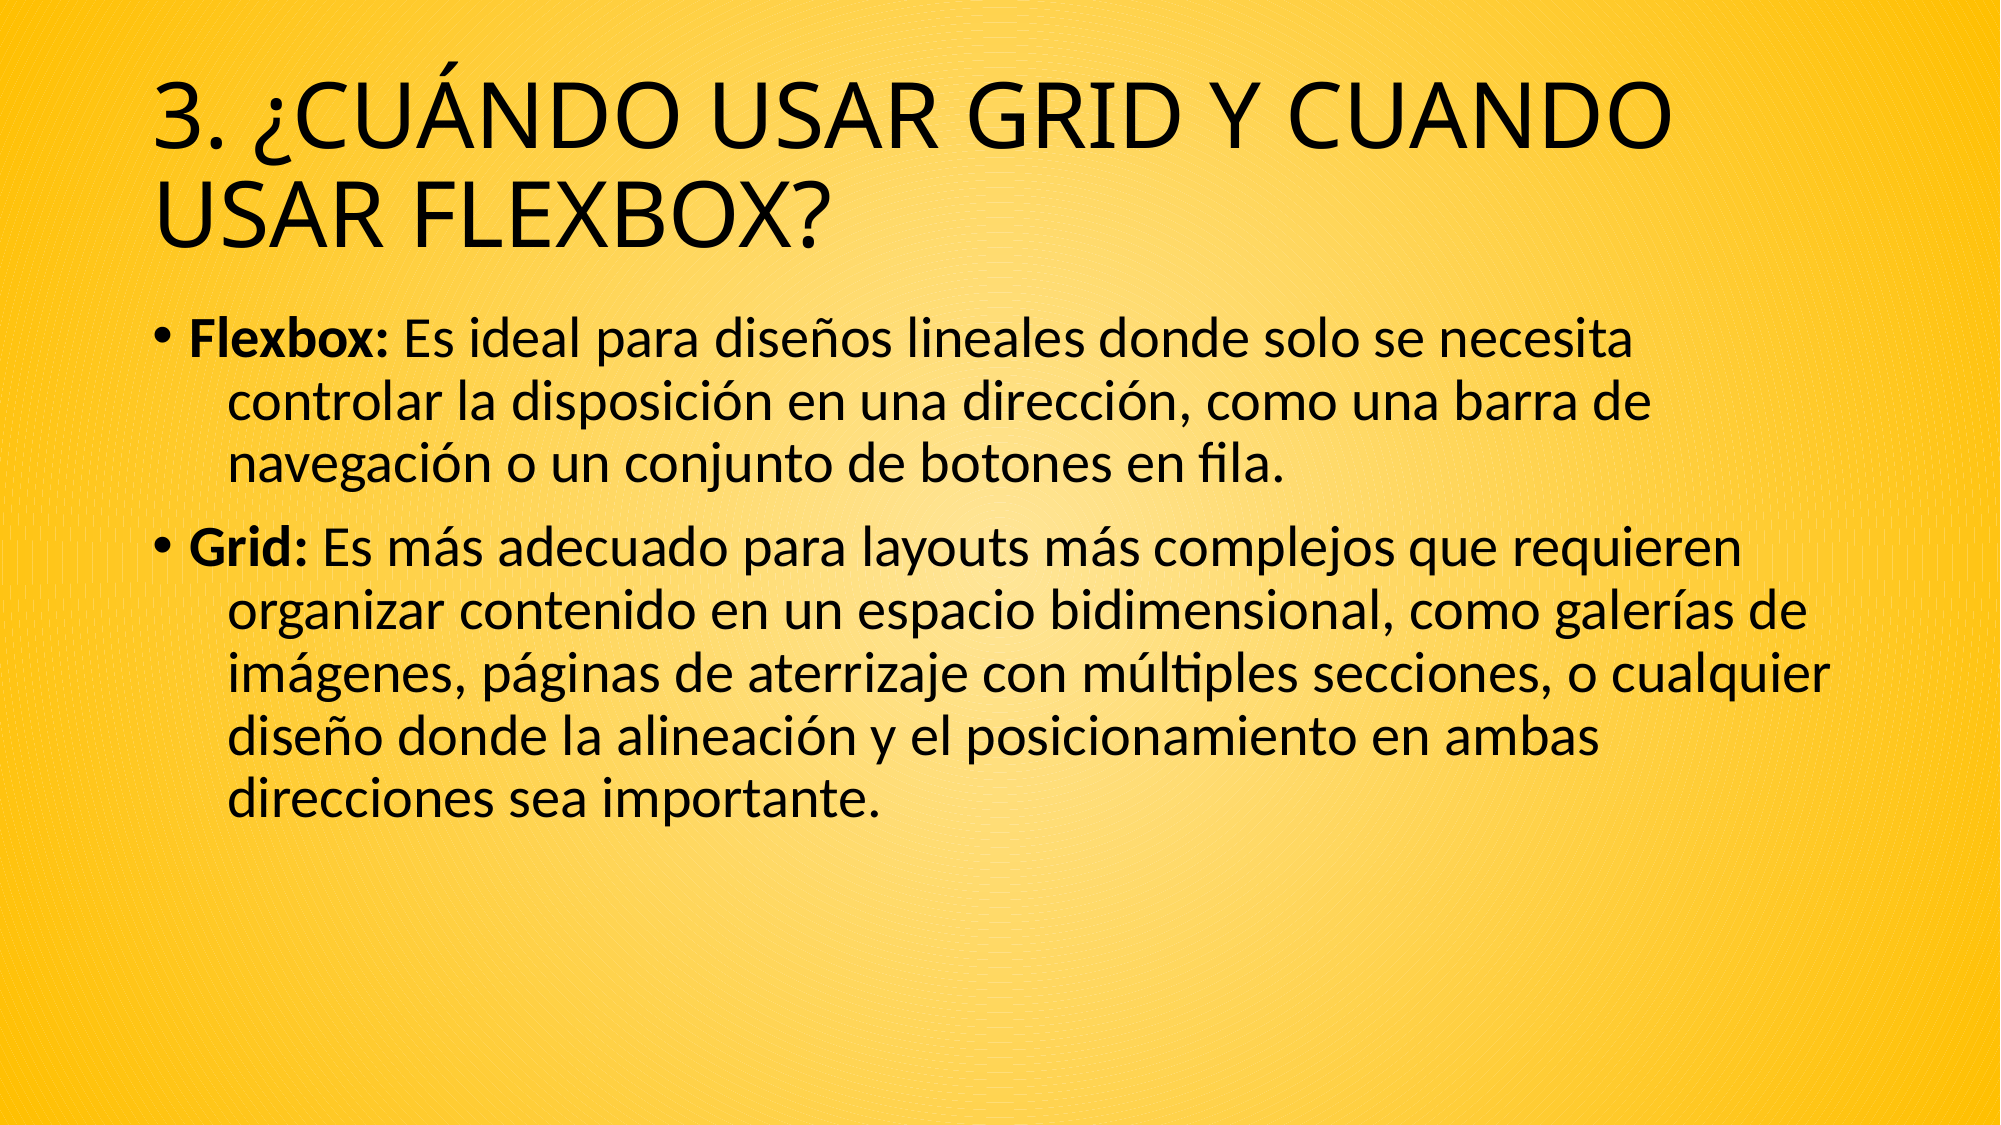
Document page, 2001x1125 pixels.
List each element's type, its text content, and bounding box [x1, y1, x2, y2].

title 3. ¿CUÁNDO USAR GRID Y CUANDO USAR FLEXBOX? [137, 59, 1863, 278]
list Flexbox: Es ideal para diseños lineales donde solo se necesita controlar la disposición en una dirección, como una barra de navegación o un conjunto de botones en fila. Grid: Es más adecuado para layouts más complejos que requieren organizar contenido en un espacio bidimensional, como galerías de imágenes, páginas de aterrizaje con múltiples secciones, o cualquier diseño donde la alineación y el posicionamiento en ambas direcciones sea importante. [137, 299, 1863, 1014]
